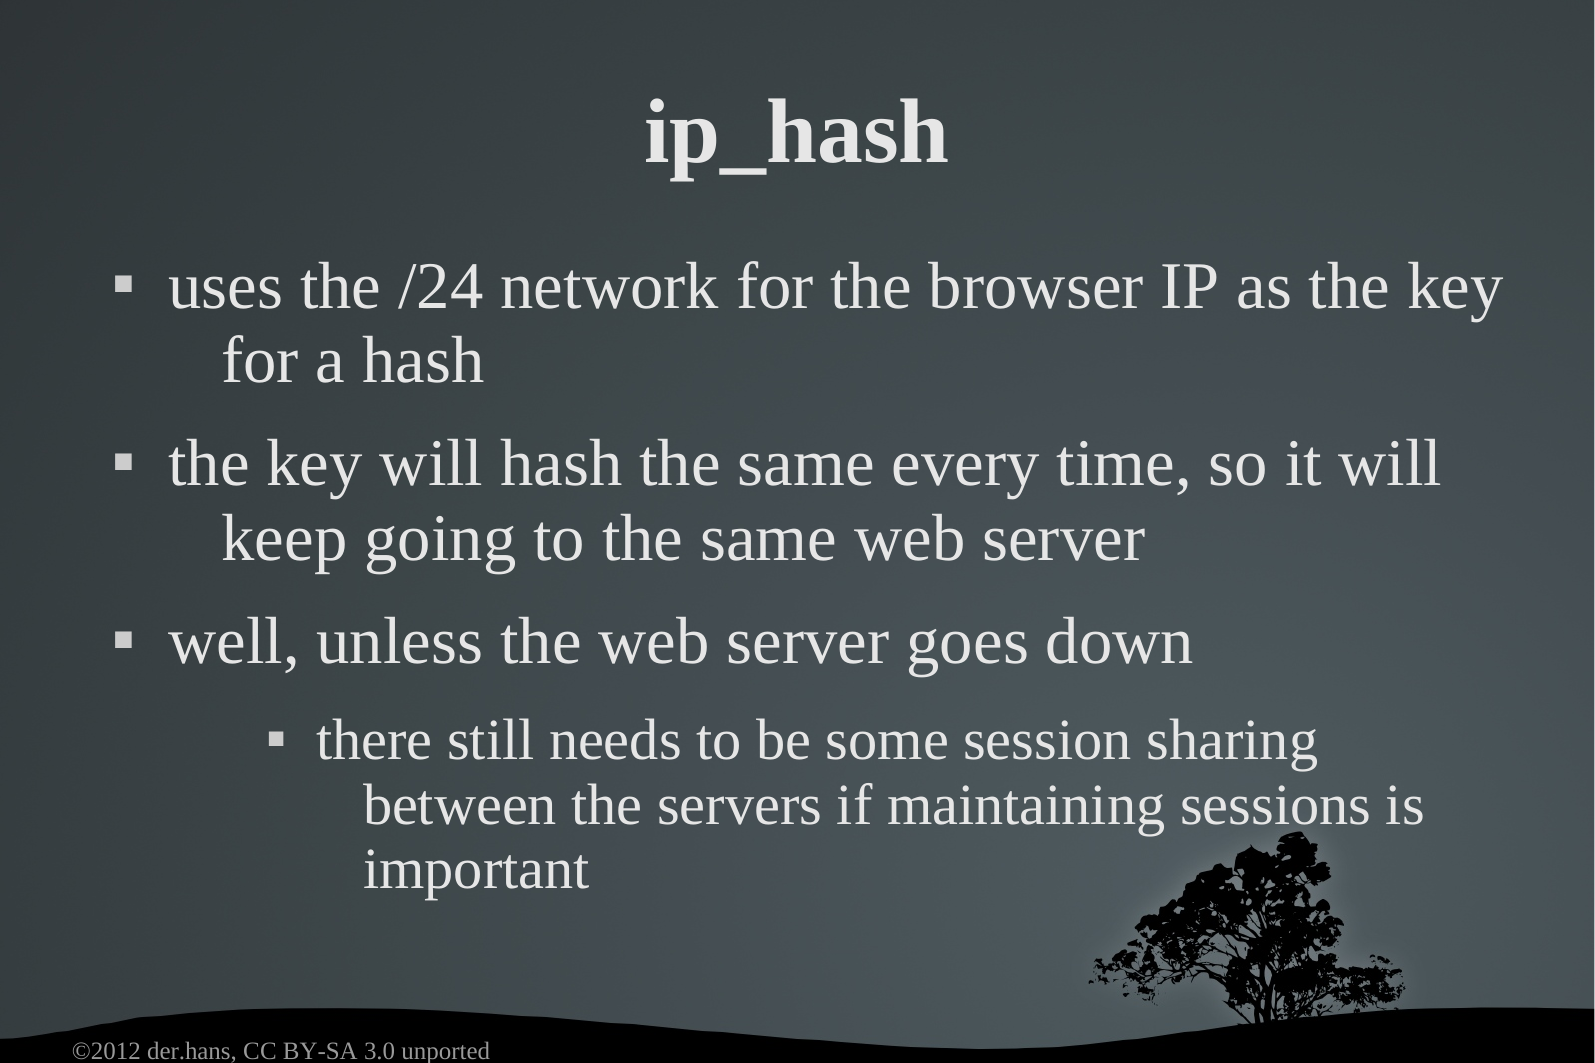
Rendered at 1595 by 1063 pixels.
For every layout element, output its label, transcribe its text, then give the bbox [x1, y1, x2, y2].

picture [430, 1049, 435, 1058]
picture [0, 0, 1595, 1063]
list uses the /24 network for the browser IP as the key for a hash the key will hash the same every time, so it will keep going to the same web server well, unless the web server goes down there still needs to be some session sharing between the servers if maintaining sessions is important [79, 248, 1515, 953]
title ip_hash [79, 49, 1515, 213]
